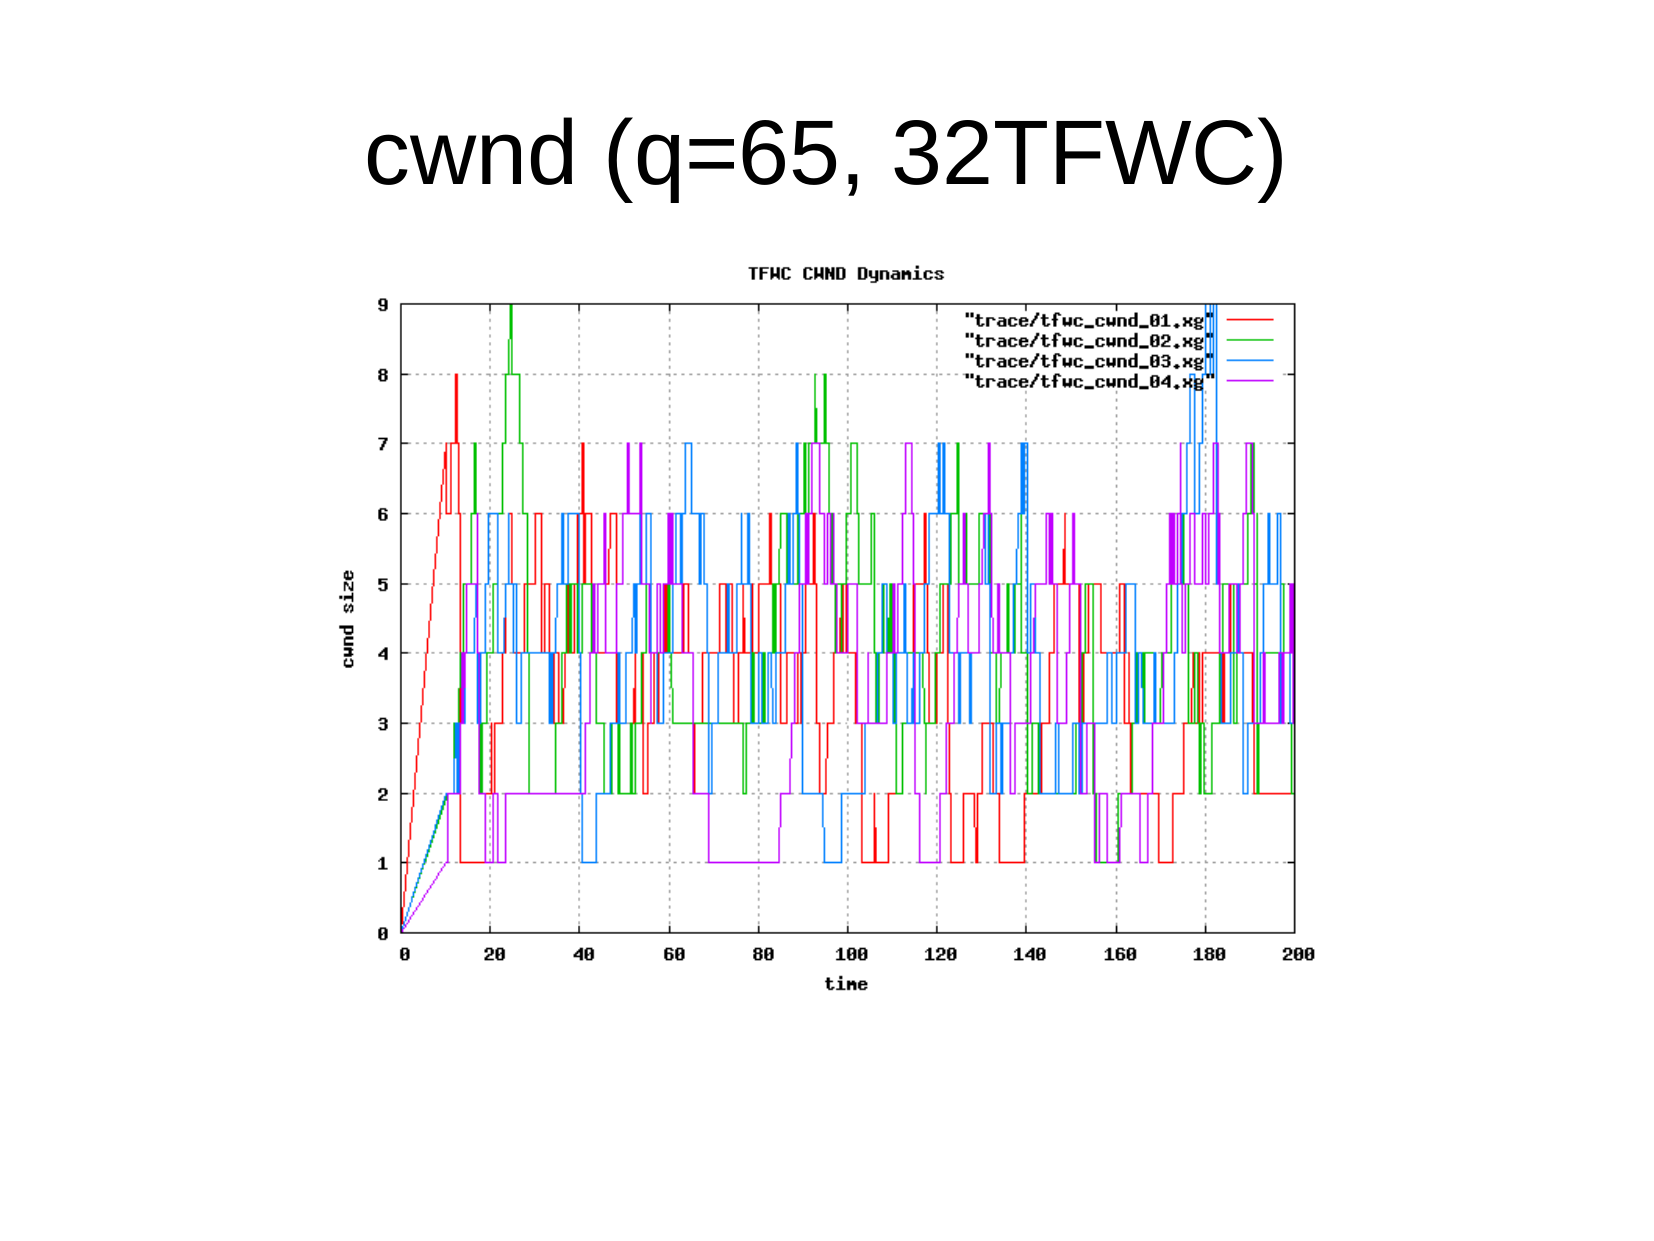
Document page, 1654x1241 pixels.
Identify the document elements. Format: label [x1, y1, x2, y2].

picture [327, 244, 1327, 995]
